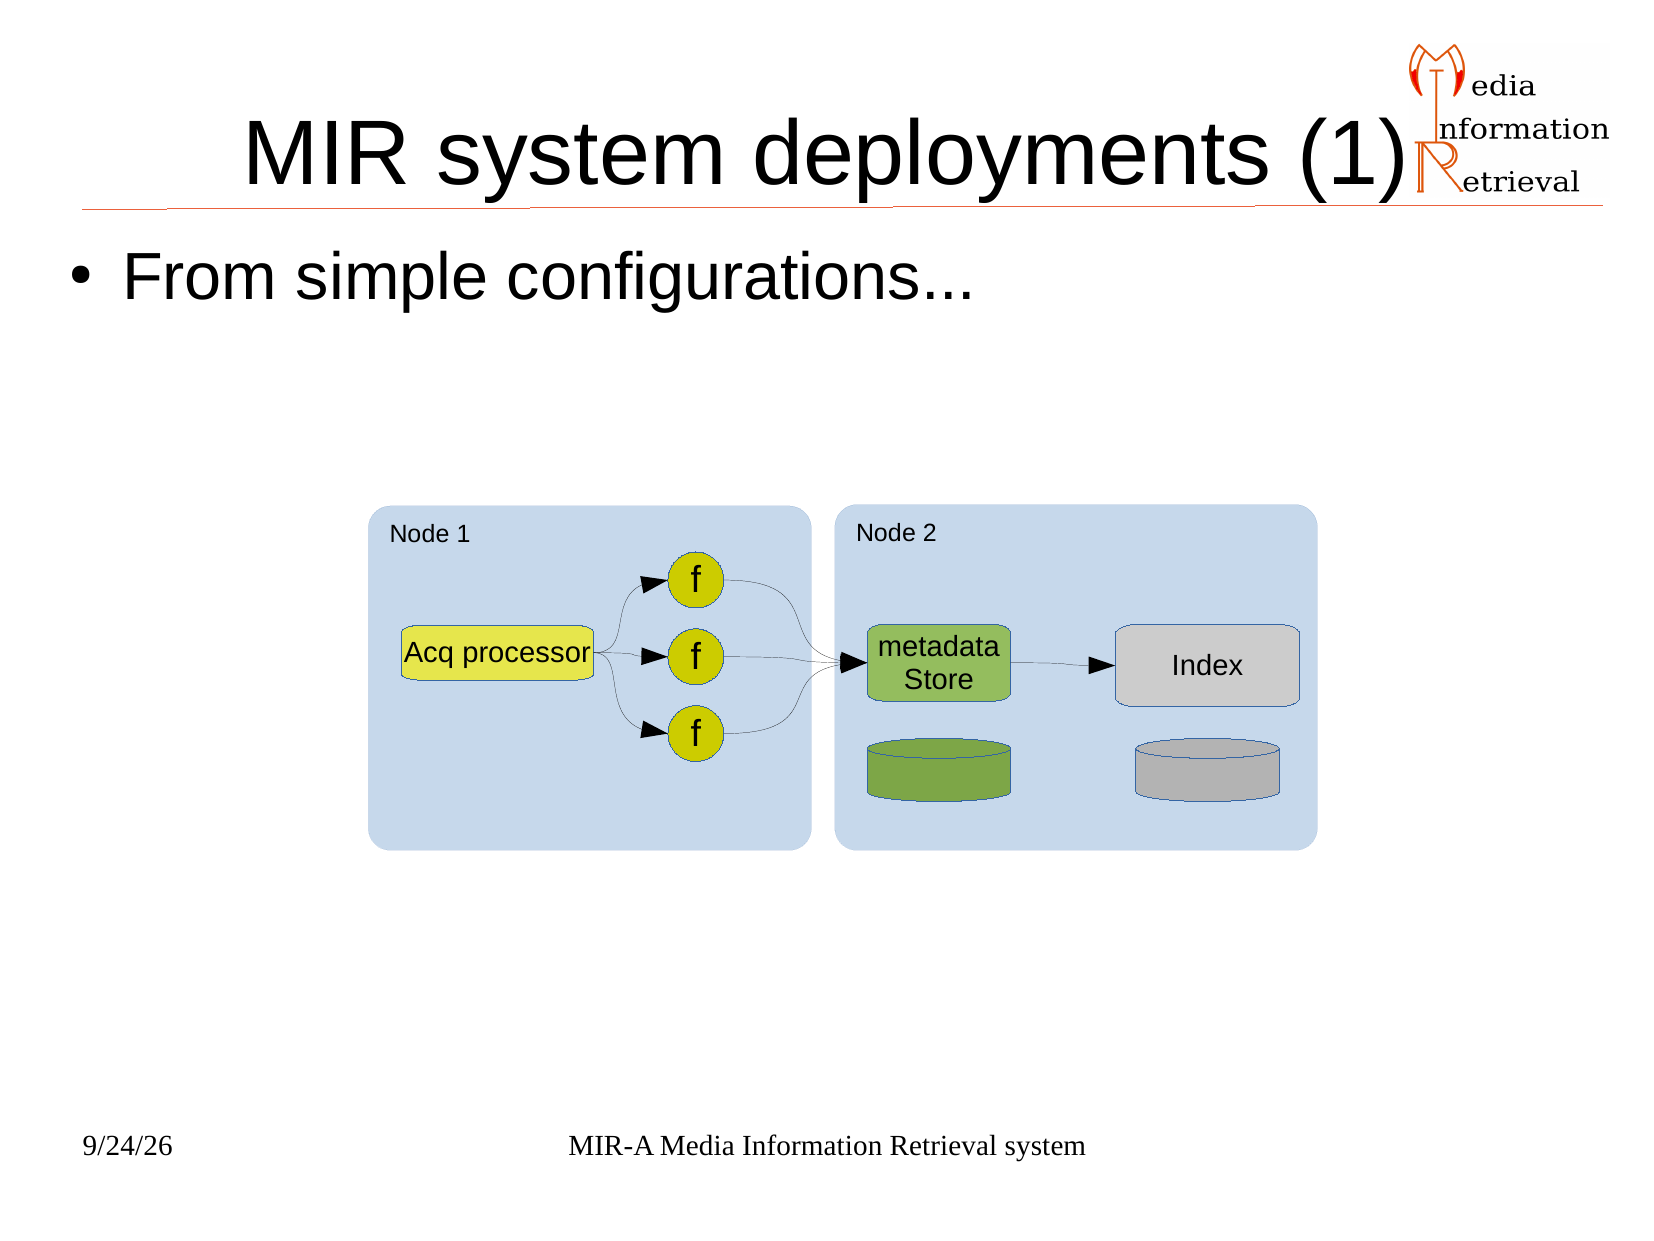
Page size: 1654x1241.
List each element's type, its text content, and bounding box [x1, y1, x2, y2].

text_box f [667, 628, 724, 685]
text_box f [667, 705, 724, 762]
picture [1409, 43, 1610, 198]
title MIR system deployments (1) [82, 49, 1571, 238]
text_box Acq processor [401, 625, 594, 681]
text_box Index [1115, 624, 1300, 707]
text_box [867, 738, 1011, 802]
list From simple configurations... [51, 238, 1603, 1091]
text_box [1135, 738, 1280, 802]
text_box metadata Store [867, 624, 1011, 702]
text_box f [667, 551, 724, 608]
